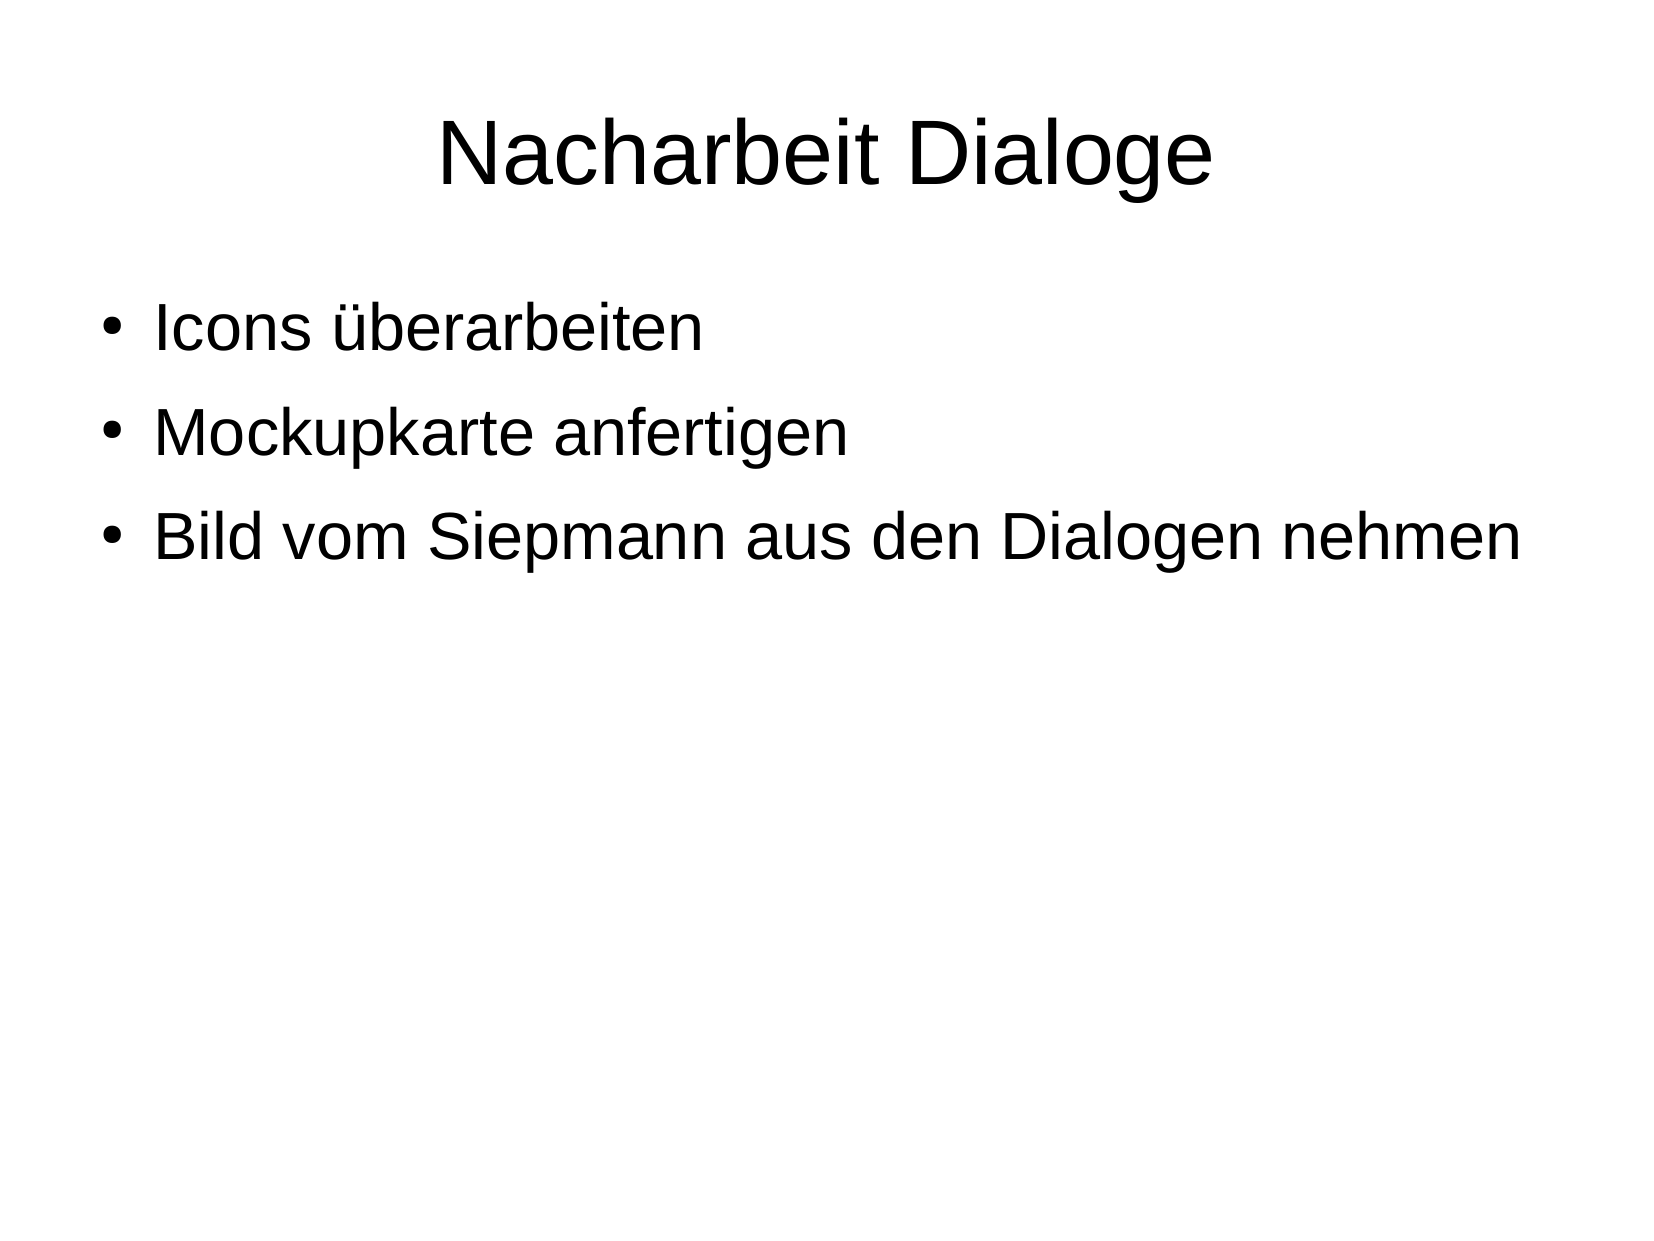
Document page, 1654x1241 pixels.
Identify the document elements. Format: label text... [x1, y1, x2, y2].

list Icons überarbeiten Mockupkarte anfertigen Bild vom Siepmann aus den Dialogen nehmen [82, 290, 1571, 1109]
title Nacharbeit Dialoge [82, 49, 1571, 257]
